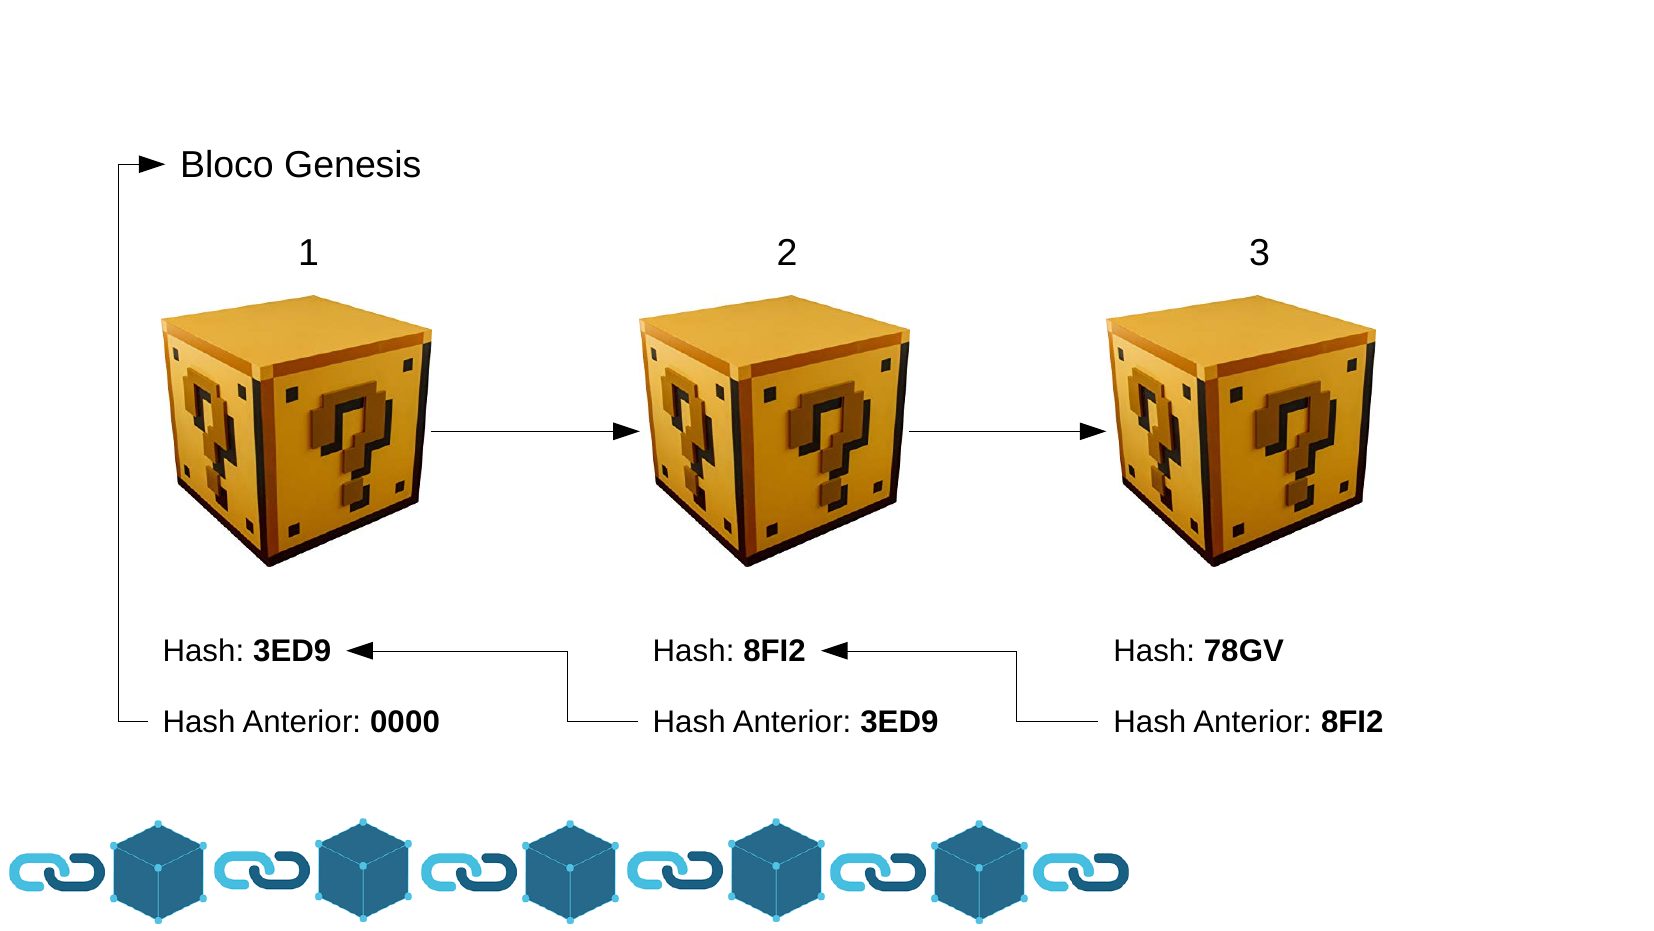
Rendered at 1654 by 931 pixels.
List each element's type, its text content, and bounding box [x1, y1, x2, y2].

picture [1106, 295, 1376, 567]
text_box Hash: 8FI2 [637, 625, 822, 671]
text_box 3 [1234, 224, 1285, 275]
picture [4, 814, 1134, 928]
text_box Hash: 78GV [1098, 625, 1299, 671]
text_box Hash Anterior: 0000 [147, 696, 456, 741]
text_box Bloco Genesis [165, 135, 437, 186]
text_box Hash Anterior: 8FI2 [1098, 696, 1399, 741]
picture [161, 295, 432, 567]
text_box Hash Anterior: 3ED9 [637, 696, 993, 745]
text_box Hash: 3ED9 [147, 625, 347, 671]
text_box 2 [761, 224, 813, 275]
picture [639, 295, 910, 567]
text_box 1 [283, 224, 334, 275]
